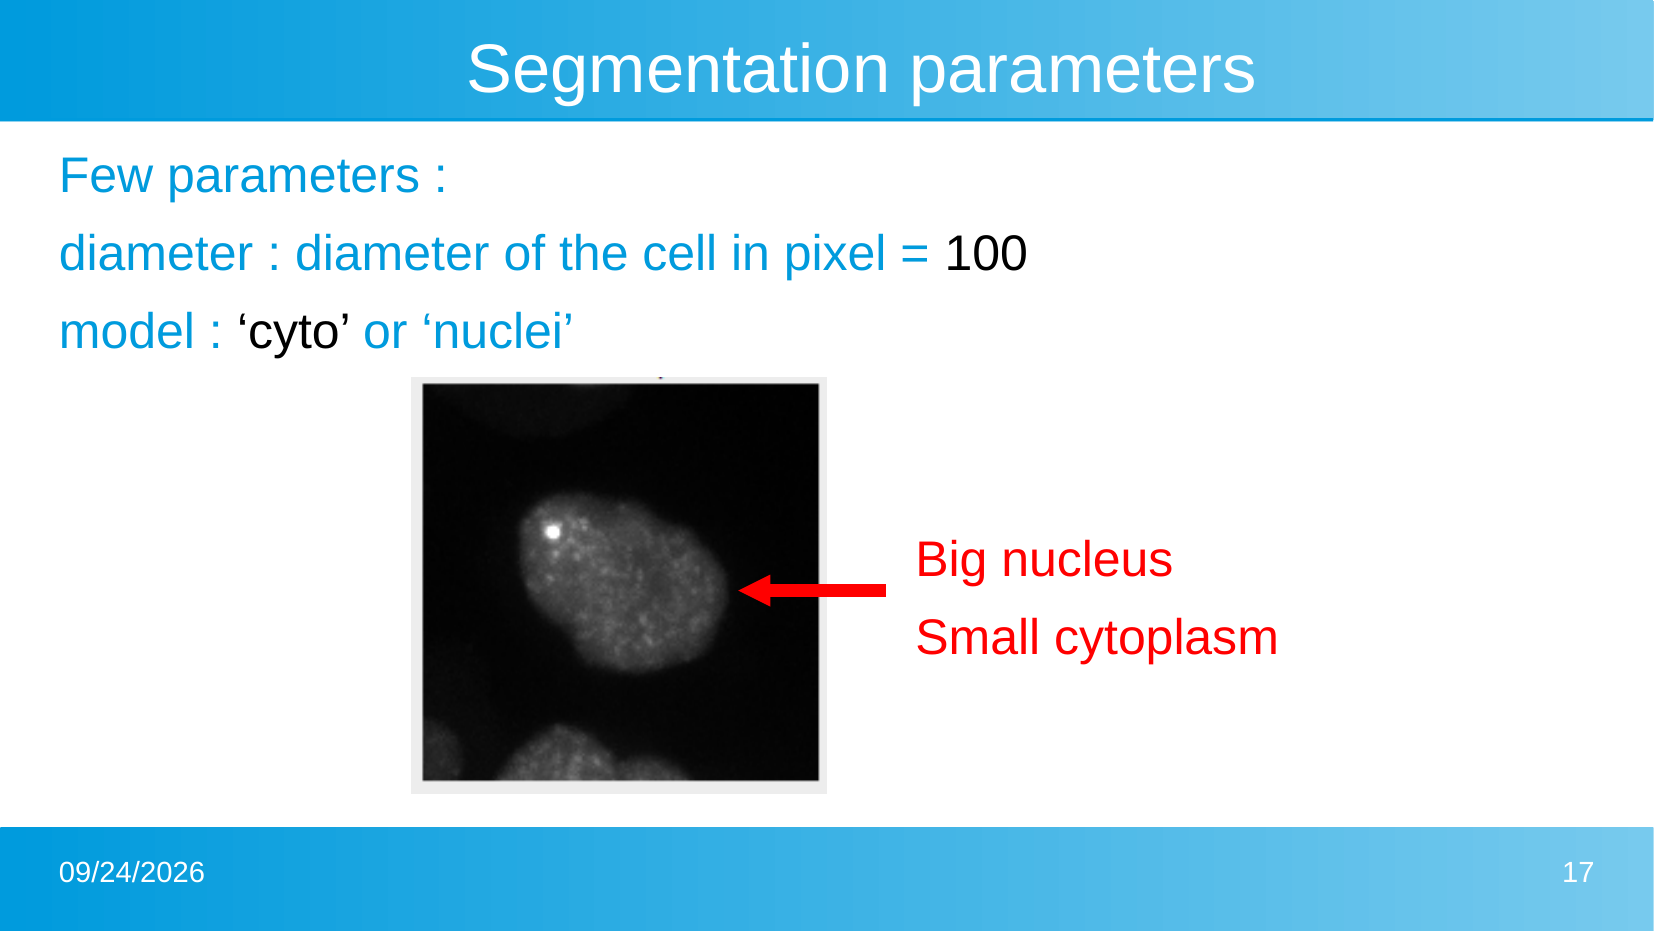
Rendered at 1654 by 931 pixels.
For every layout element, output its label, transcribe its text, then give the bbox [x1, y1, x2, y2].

list Big nucleus Small cytoplasm [915, 531, 1329, 626]
list Few parameters : diameter : diameter of the cell in pixel = 100 model : ‘cyto’ or ‘nuclei’ [59, 147, 1595, 243]
title Segmentation parameters [59, 29, 1595, 108]
picture [411, 377, 827, 794]
